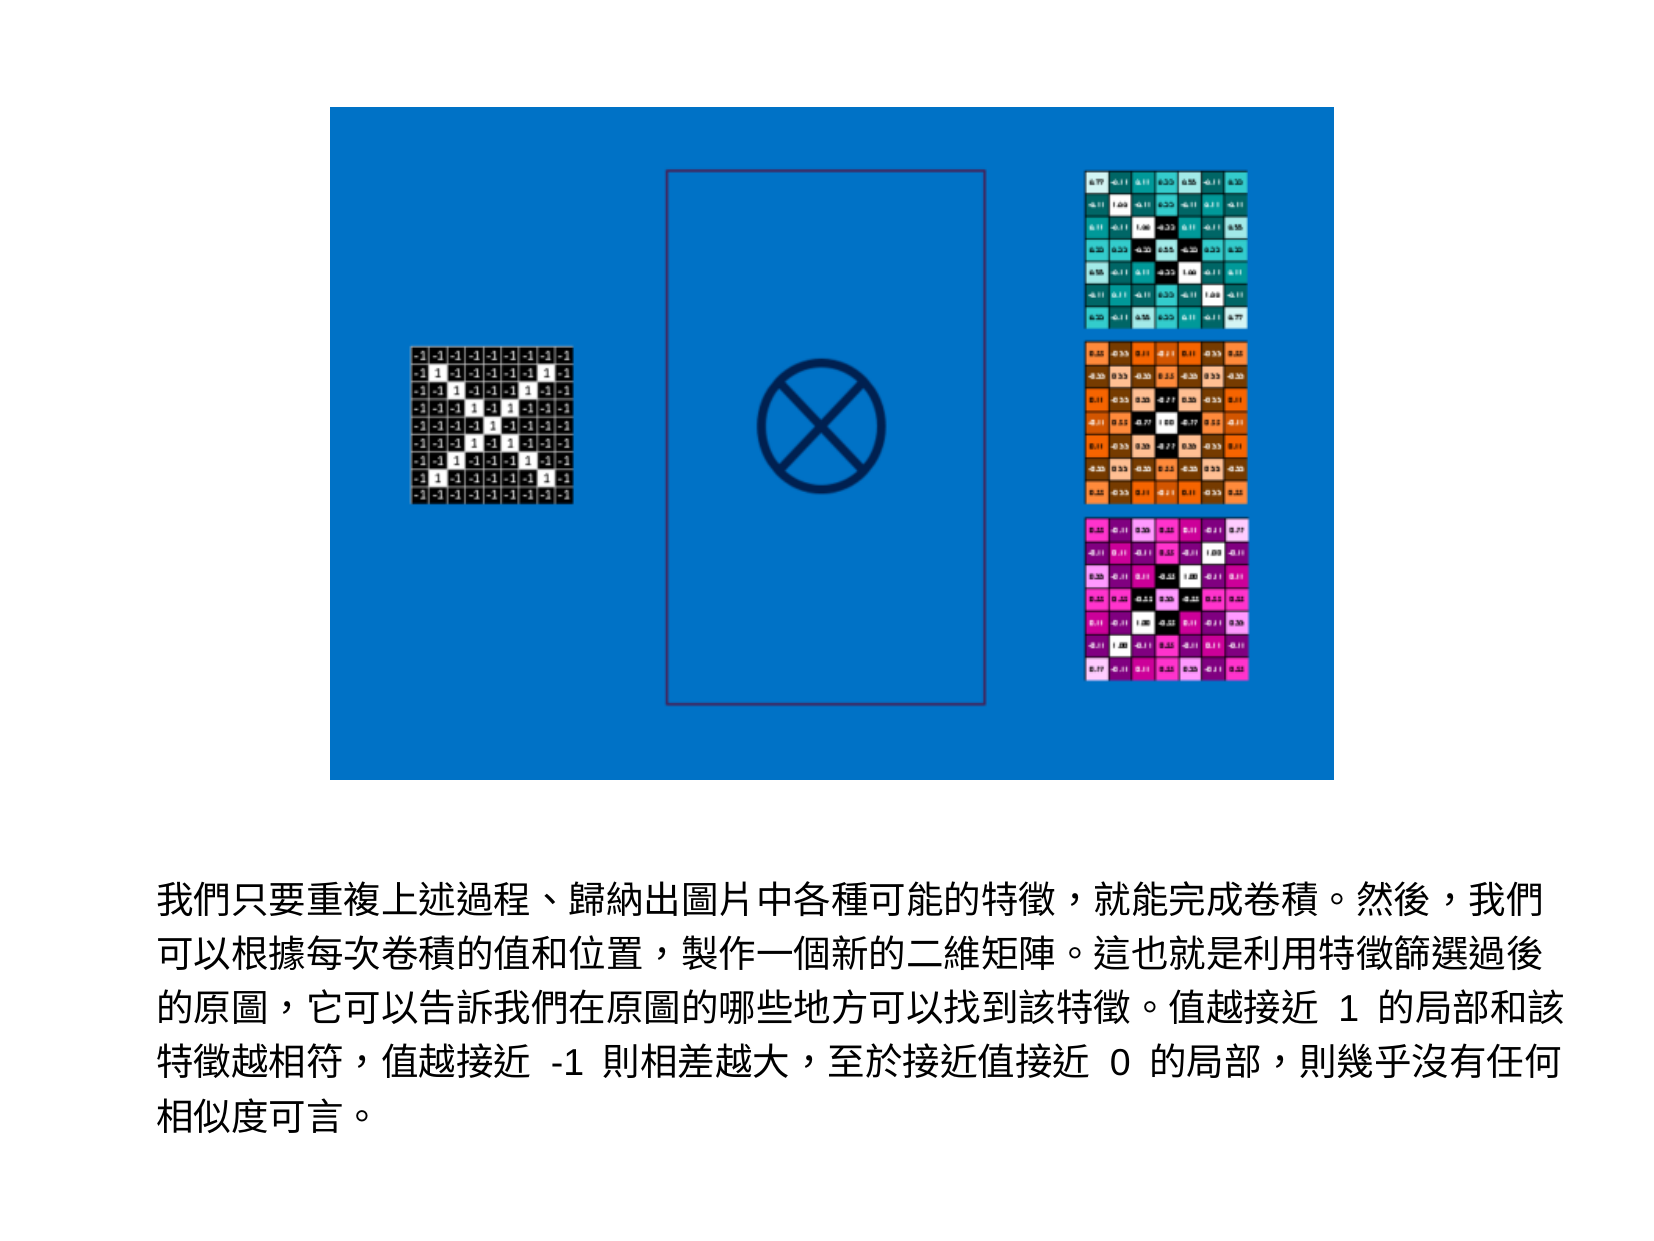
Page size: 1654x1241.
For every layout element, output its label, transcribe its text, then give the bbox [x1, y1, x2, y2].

text_box 我們只要重複上述過程、歸納出圖片中各種可能的特徵，就能完成卷積。然後，我們可以根據每次卷積的值和位置，製作一個新的二維矩陣。這也就是利用特徵篩選過後的原圖，它可以告訴我們在原圖的哪些地方可以找到該特徵。值越接近 1 的局部和該特徵越相符，值越接近 -1 則相差越大，至於接近值接近 0 的局部，則幾乎沒有任何相似度可言。 [141, 862, 1586, 1193]
picture [330, 107, 1334, 780]
